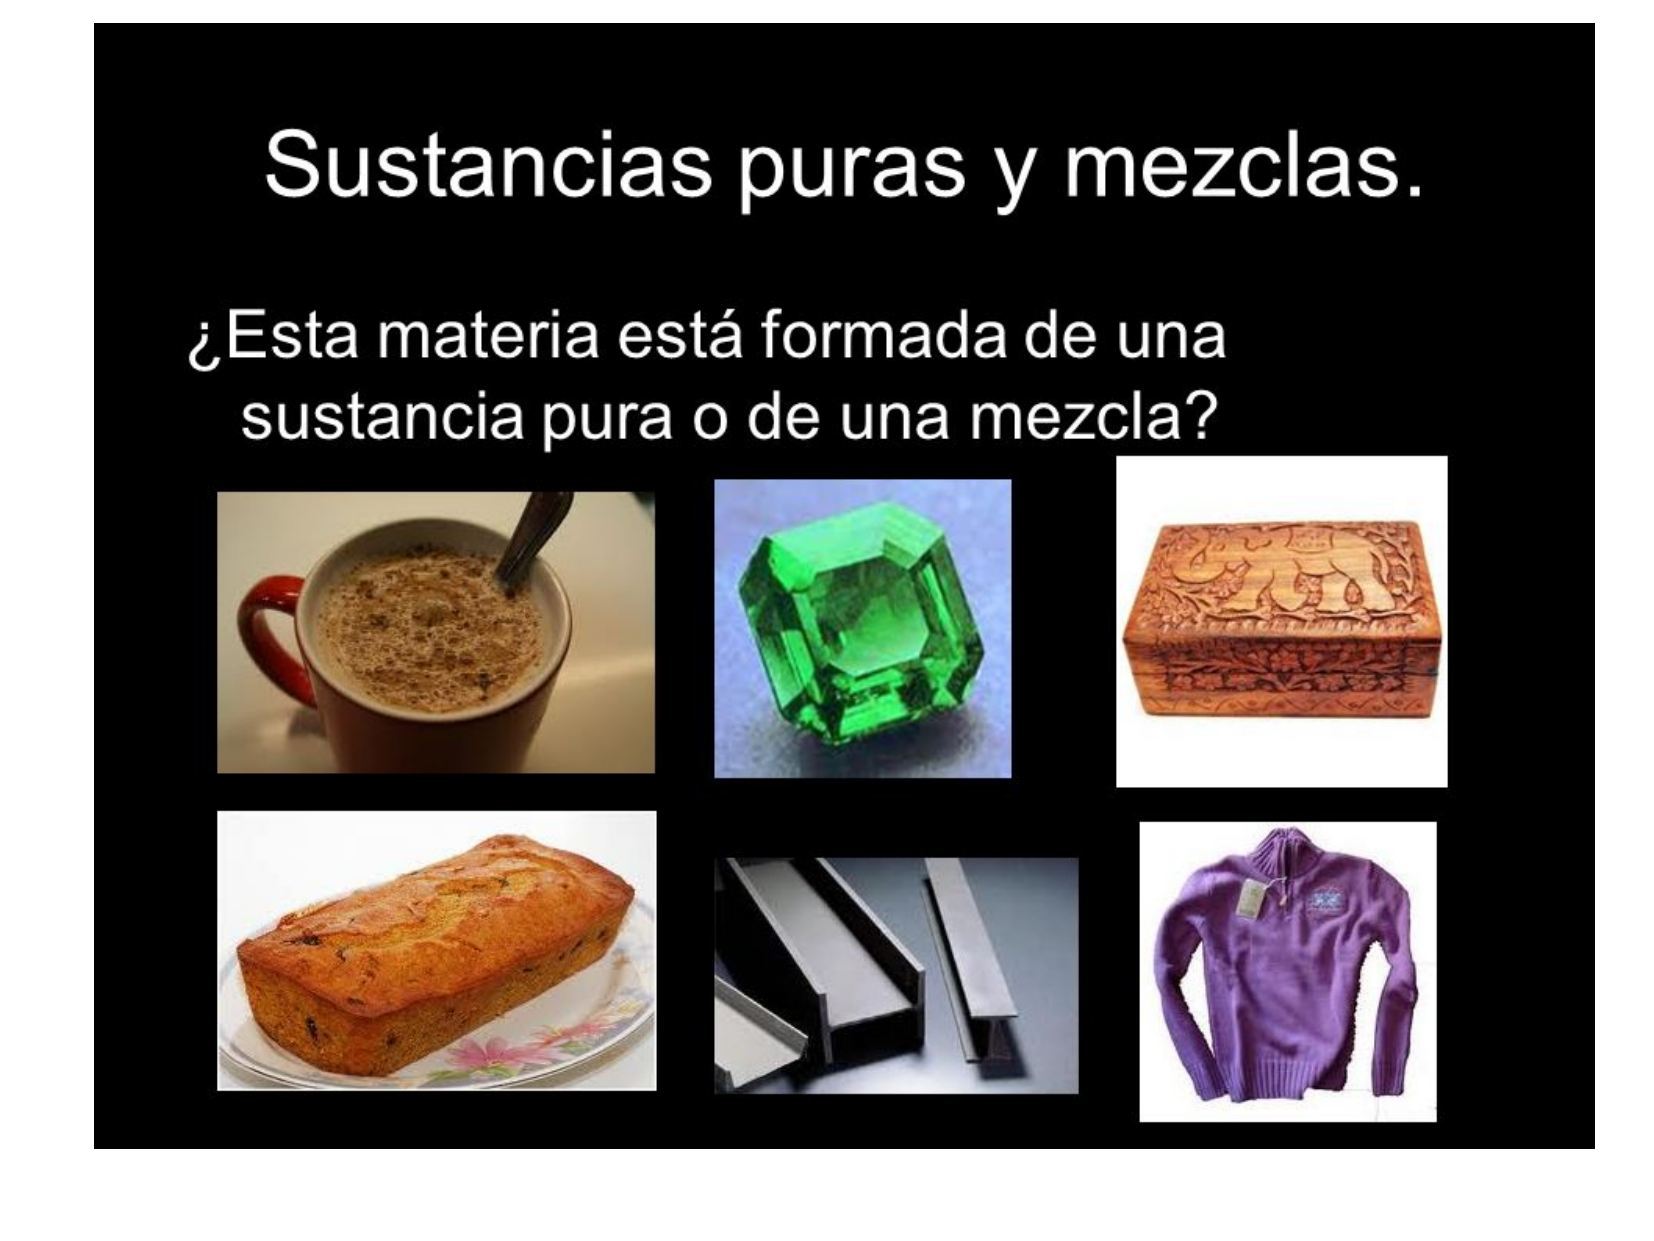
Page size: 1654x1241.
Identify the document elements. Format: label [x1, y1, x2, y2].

picture [94, 23, 1595, 1149]
